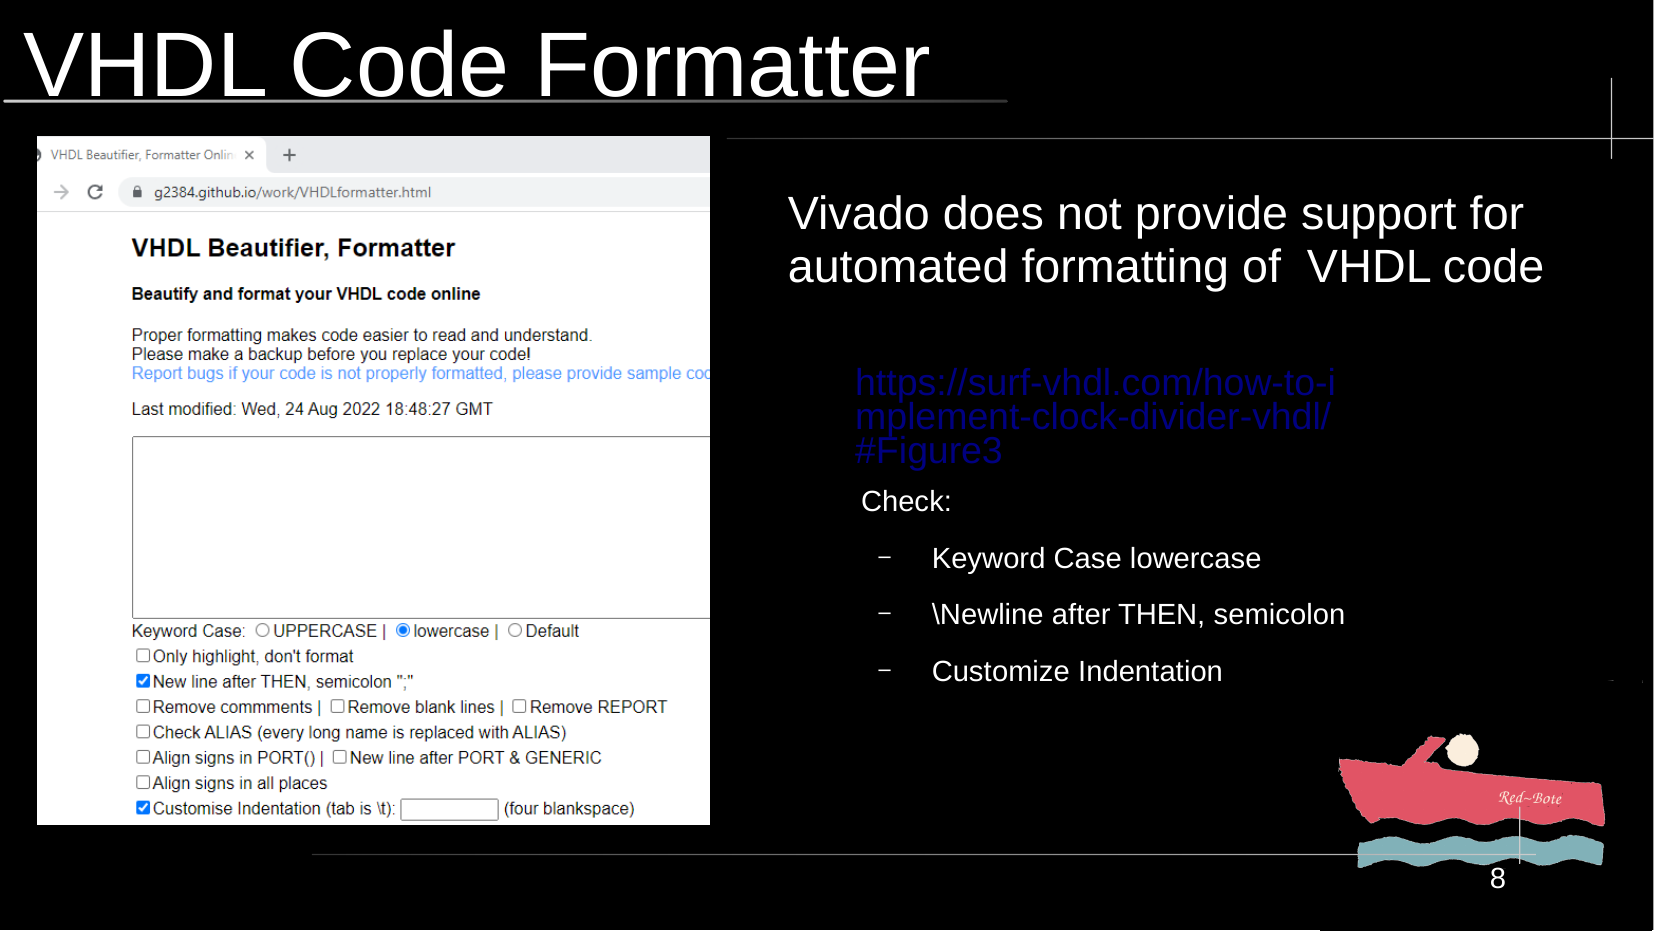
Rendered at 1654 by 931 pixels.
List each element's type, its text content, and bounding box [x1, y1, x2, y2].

list Vivado does not provide support for automated formatting of VHDL code [738, 187, 1576, 338]
list Check: Keyword Case lowercase \Newline after THEN, semicolon Customize Indentation [790, 485, 1353, 751]
title VHDL Code Formatter [23, 11, 1589, 119]
list https://surf-vhdl.com/how-to-implement-clock-divider-vhdl/#Figure3 [784, 361, 1347, 488]
picture [1320, 680, 1652, 931]
picture [37, 136, 710, 826]
